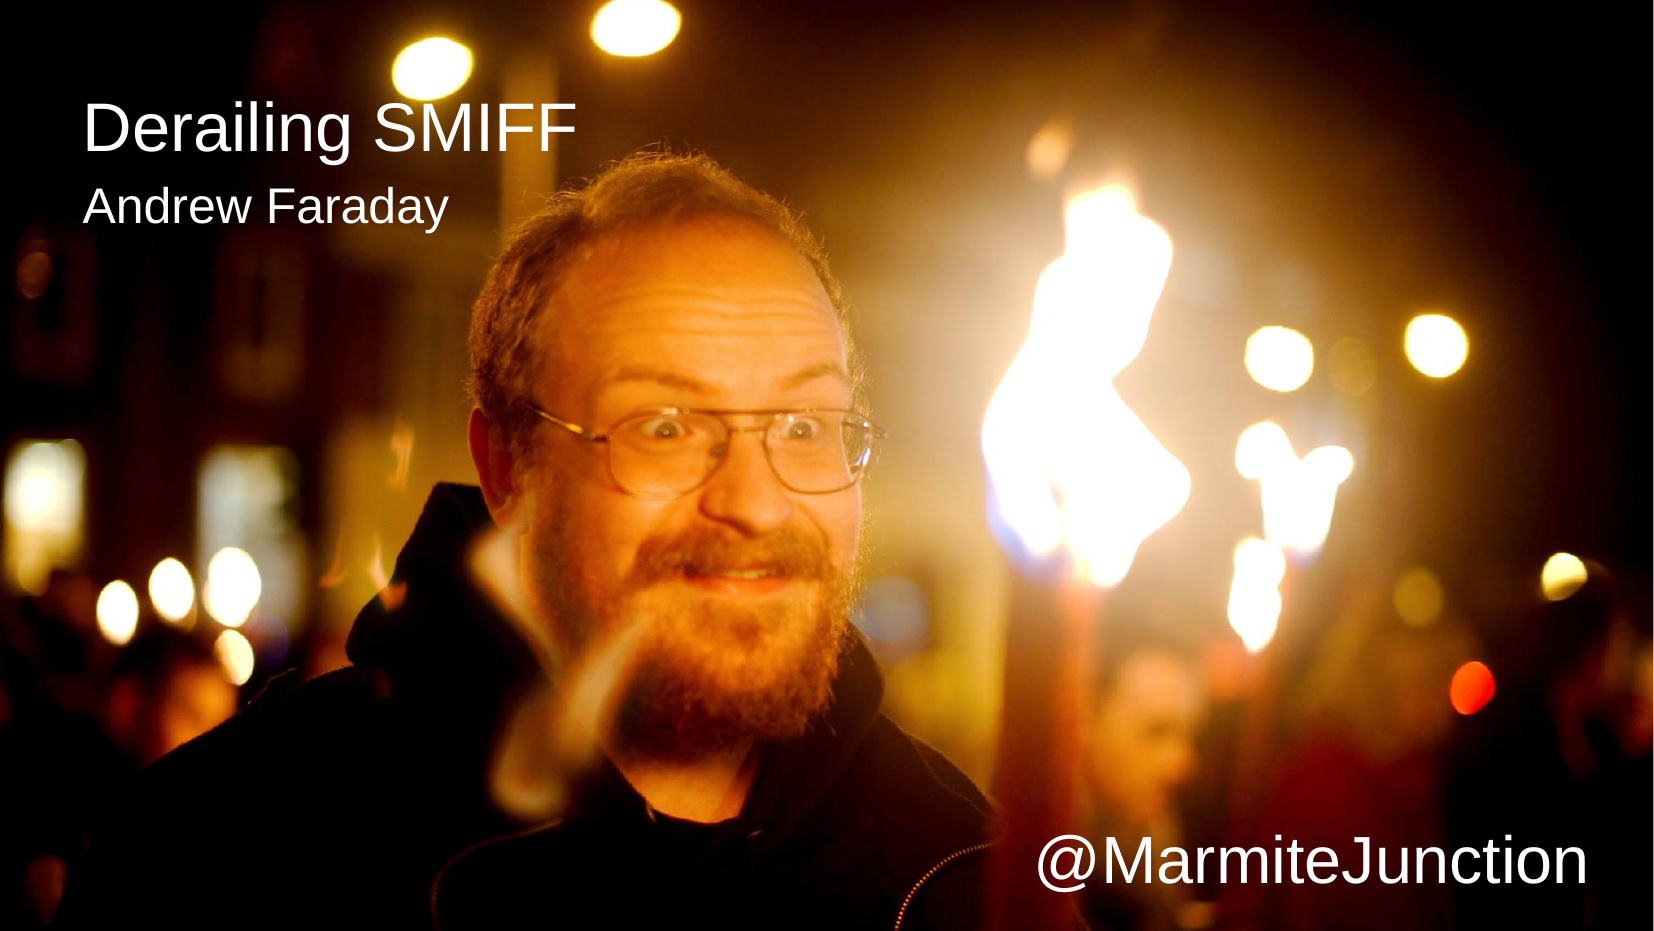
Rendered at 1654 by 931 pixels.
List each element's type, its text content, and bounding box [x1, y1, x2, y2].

title Derailing SMIFF [82, 70, 910, 150]
picture [0, 0, 1654, 931]
subtitle Andrew Faraday [82, 150, 1571, 261]
text_box @MarmiteJunction [1018, 816, 1654, 906]
